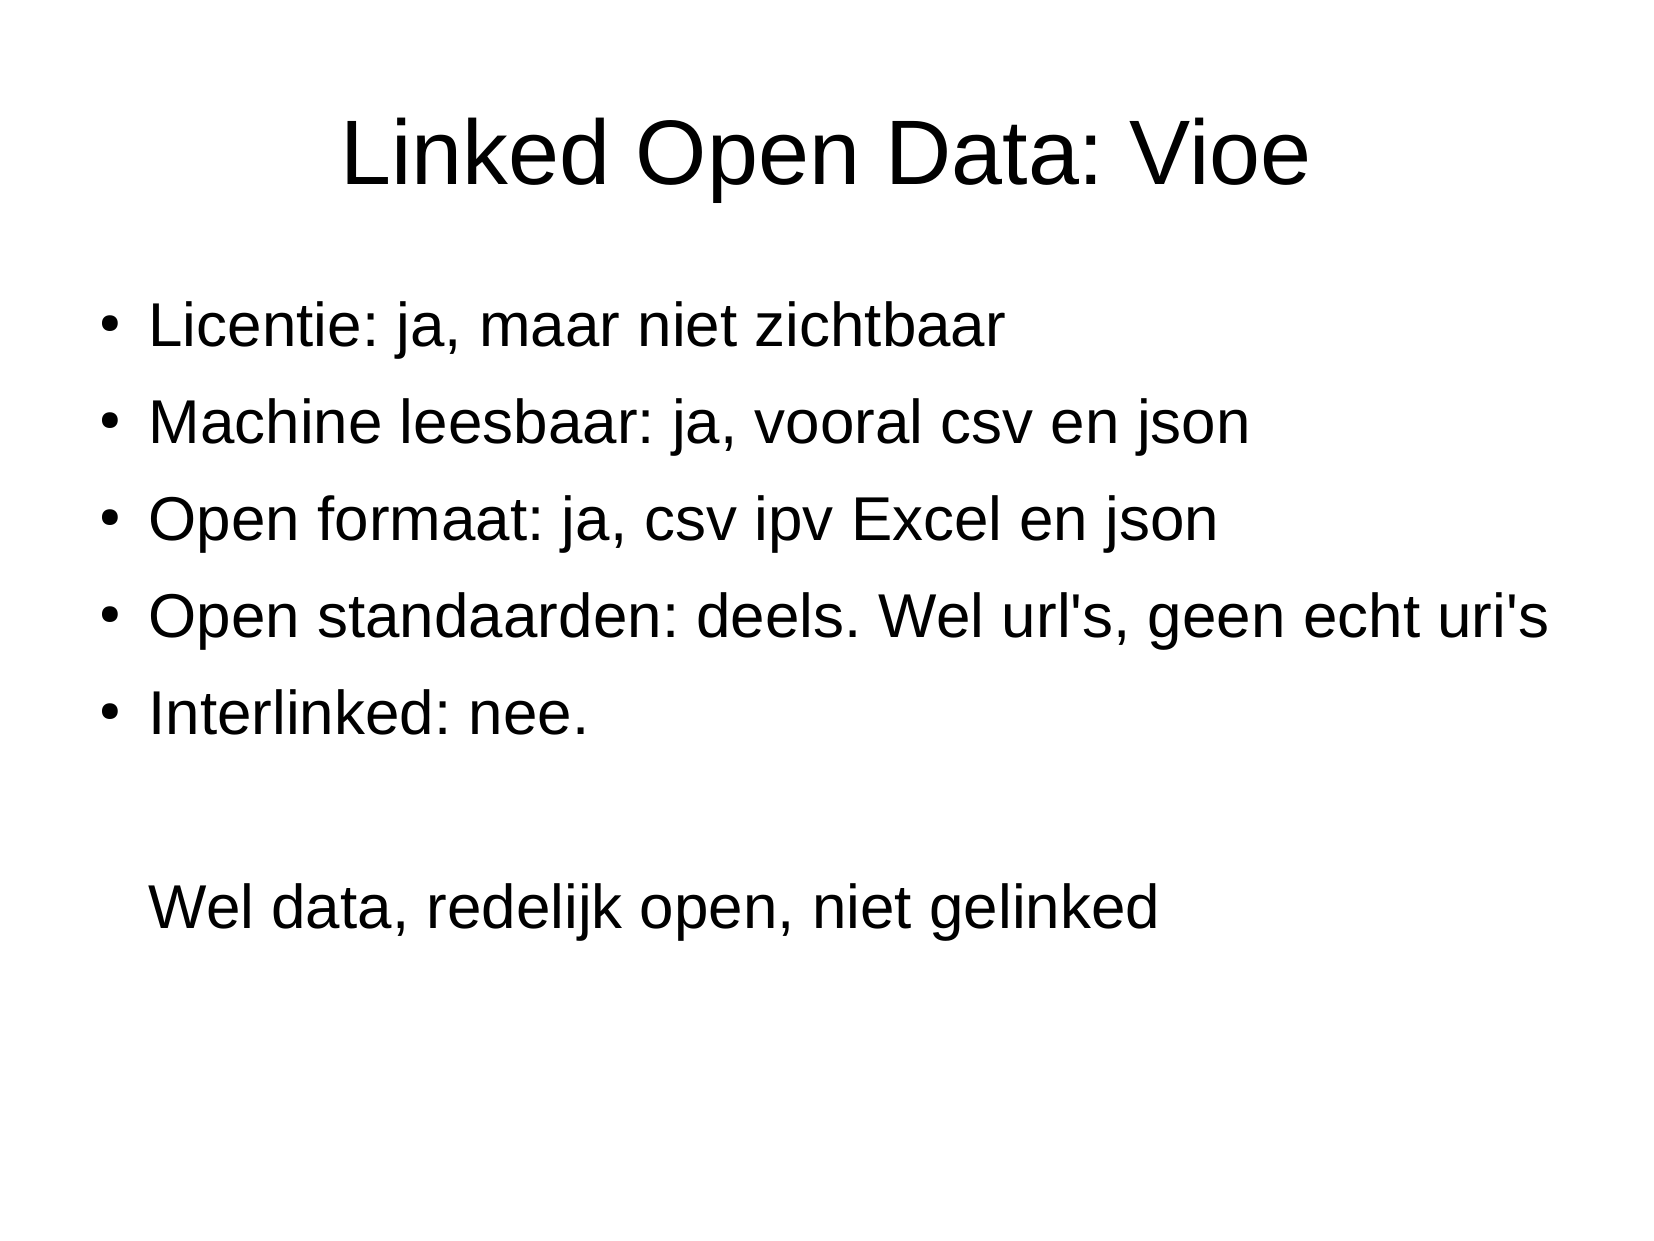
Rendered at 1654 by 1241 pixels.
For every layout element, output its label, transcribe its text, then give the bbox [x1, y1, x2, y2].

list Licentie: ja, maar niet zichtbaar Machine leesbaar: ja, vooral csv en json Open formaat: ja, csv ipv Excel en json Open standaarden: deels. Wel url's, geen echt uri's Interlinked: nee. Wel data, redelijk open, niet gelinked [82, 290, 1571, 1010]
title Linked Open Data: Vioe [82, 49, 1571, 257]
